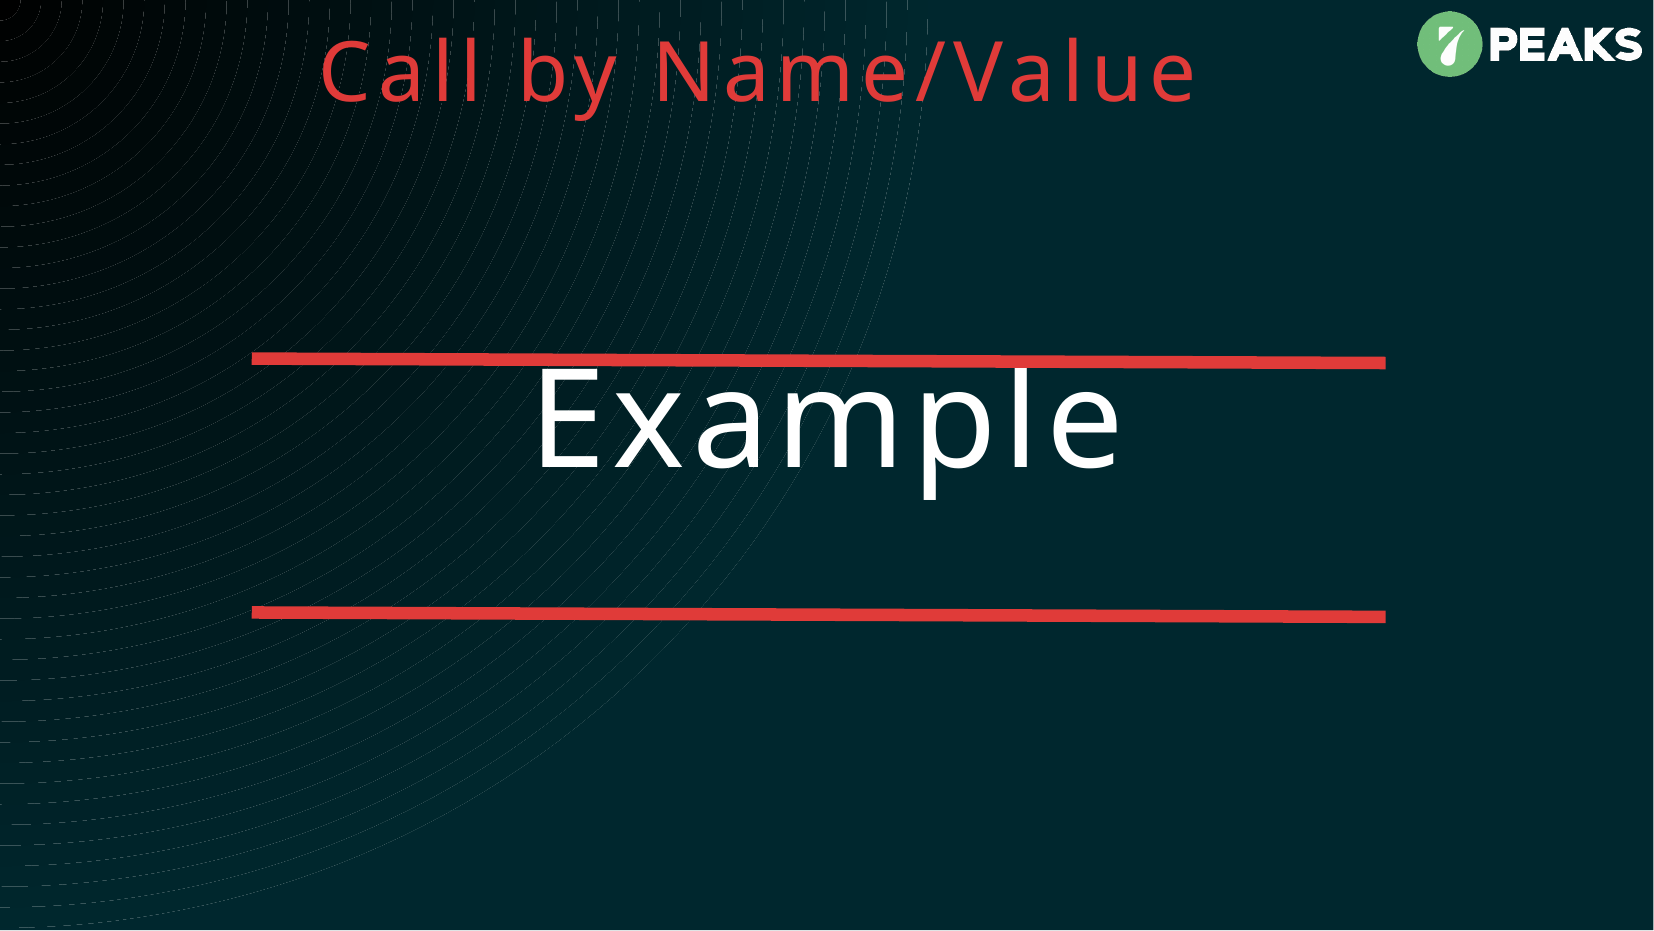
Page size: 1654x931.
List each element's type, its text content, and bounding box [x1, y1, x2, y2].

picture [1417, 11, 1642, 77]
text_box Call by Name/Value [304, 4, 1350, 138]
text_box Example [244, 313, 1410, 601]
